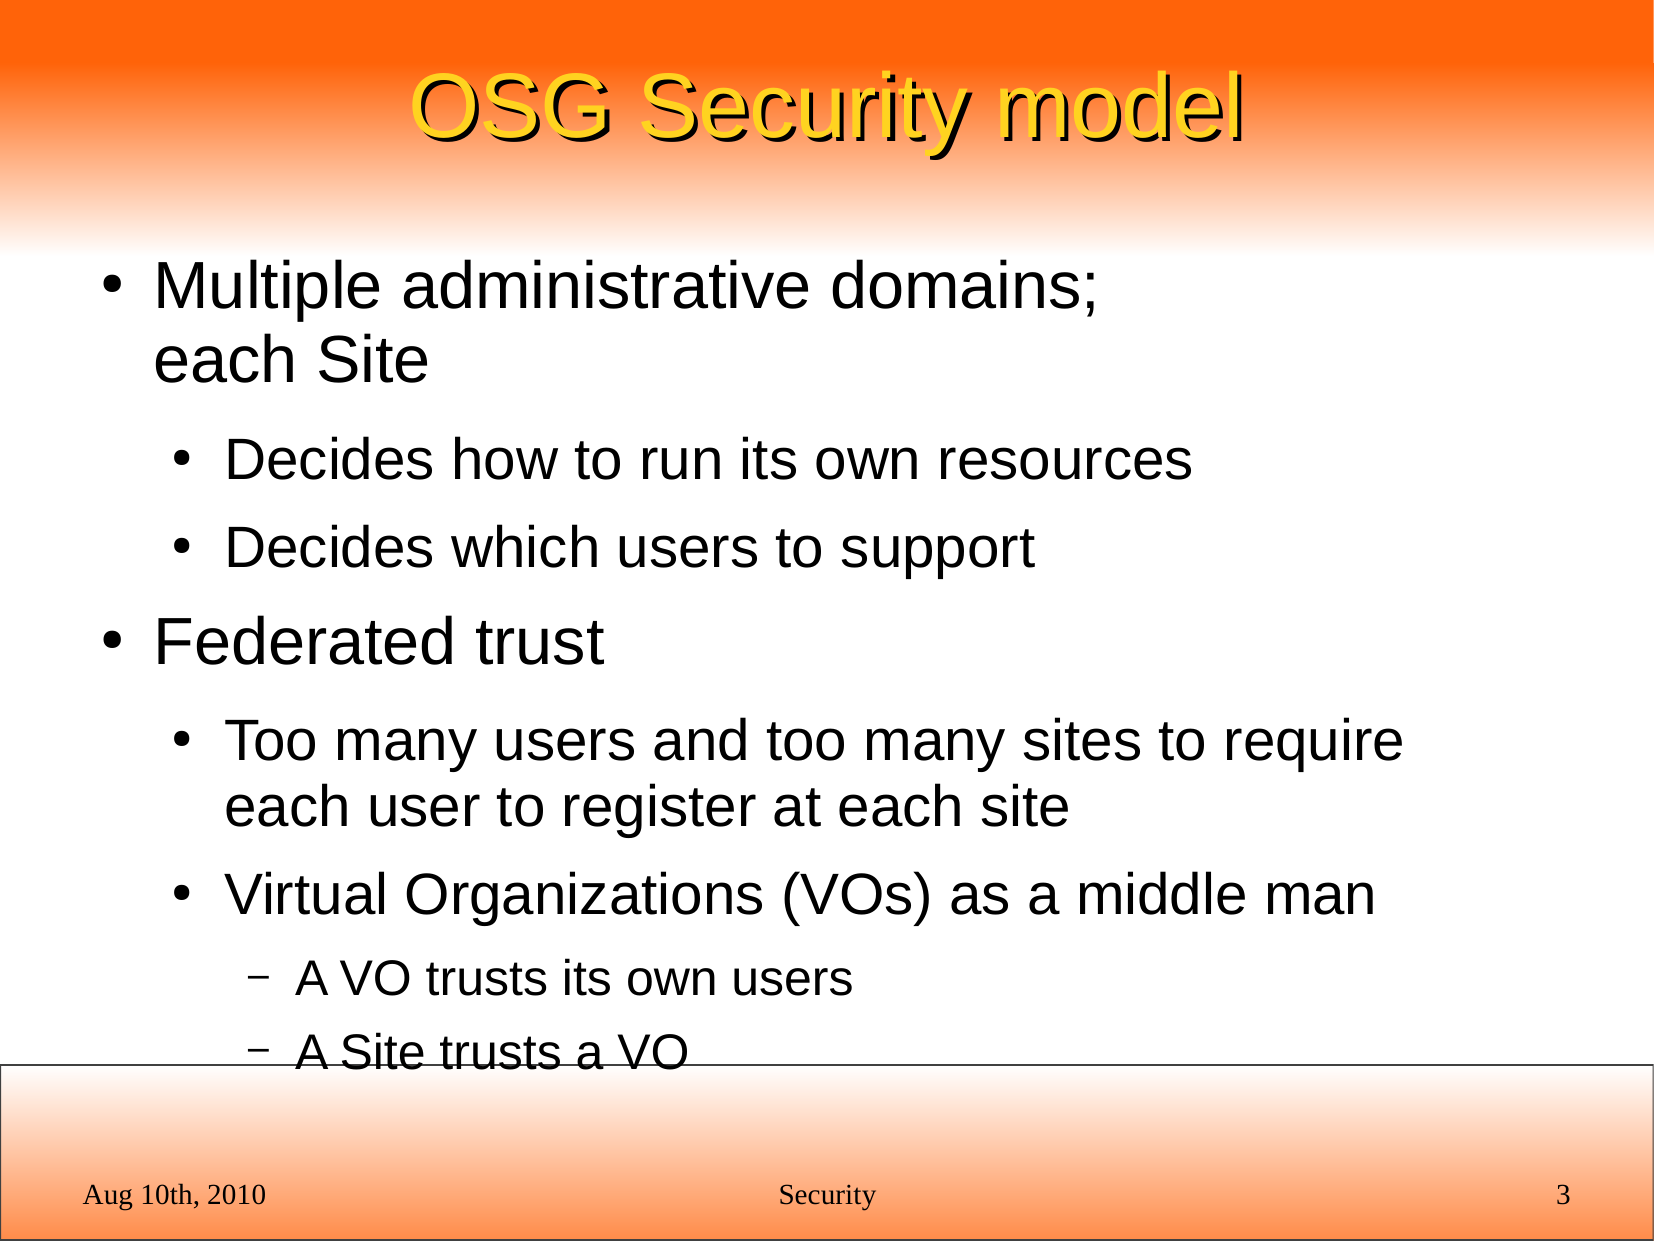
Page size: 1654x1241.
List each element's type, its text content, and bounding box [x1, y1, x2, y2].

title OSG Security model [82, 2, 1571, 210]
list Multiple administrative domains; each Site Decides how to run its own resources Decides which users to support Federated trust Too many users and too many sites to require each user to register at each site Virtual Organizations (VOs) as a middle man A VO trusts its own users A Site trusts a VO [82, 247, 1571, 1109]
